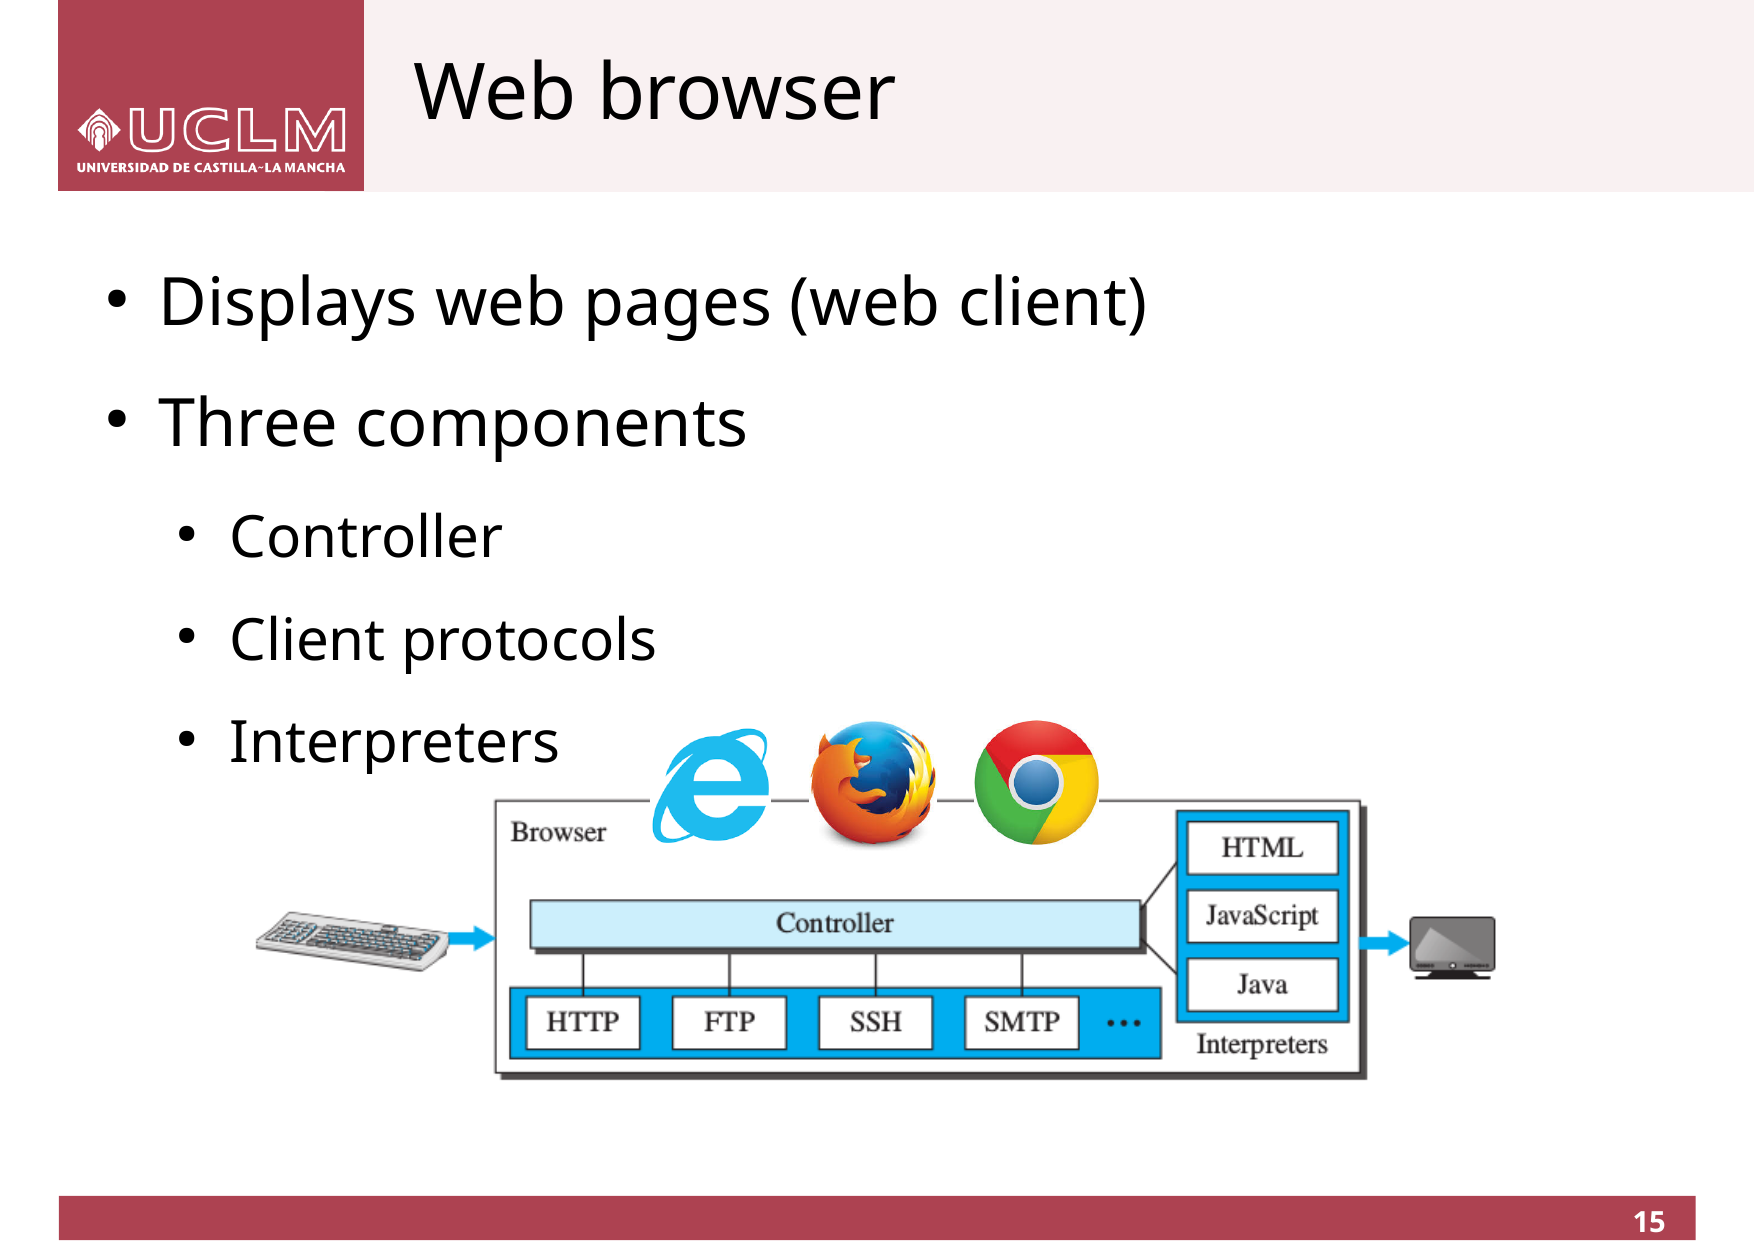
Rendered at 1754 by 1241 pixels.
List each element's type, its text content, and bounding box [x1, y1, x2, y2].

picture [236, 720, 1516, 1099]
title Web browser [413, 0, 1667, 198]
list Displays web pages (web client) Three components Controller Client protocols Interpreters [87, 254, 1667, 974]
picture [58, 0, 364, 191]
